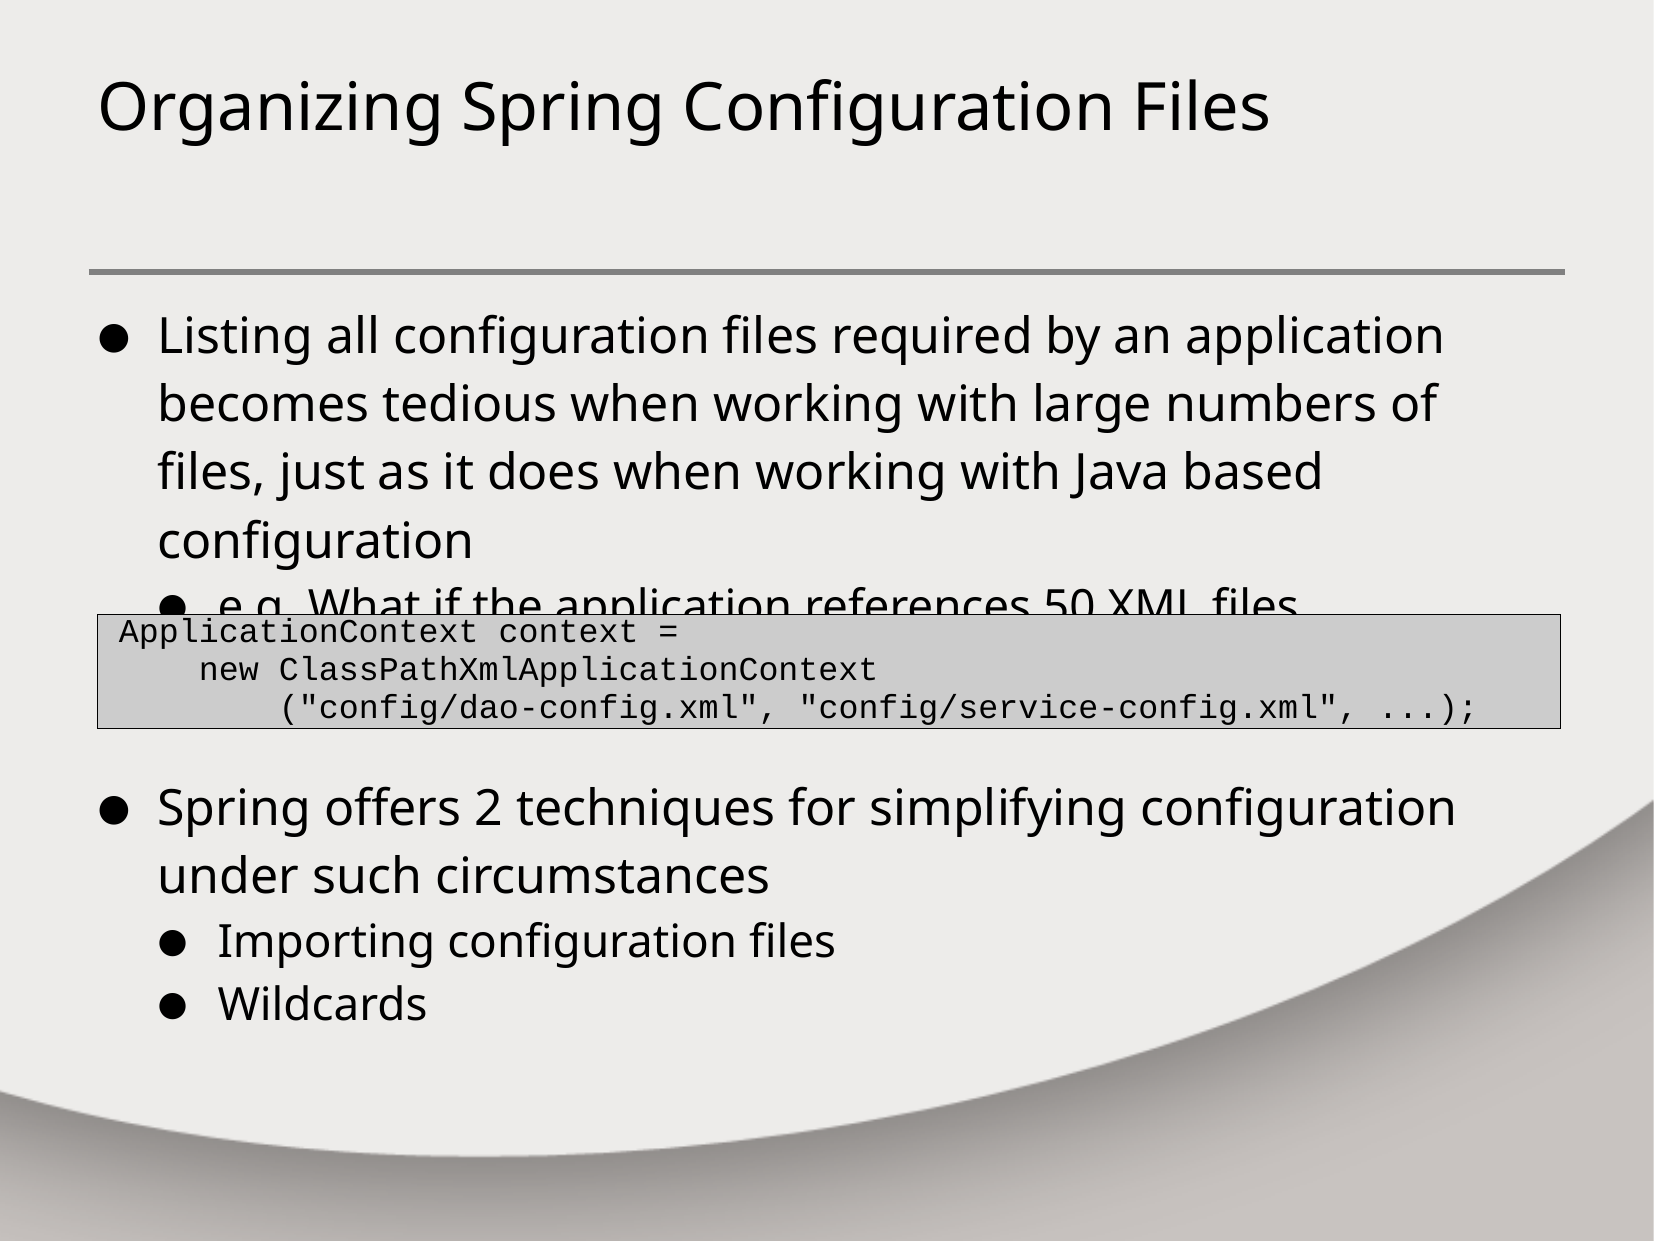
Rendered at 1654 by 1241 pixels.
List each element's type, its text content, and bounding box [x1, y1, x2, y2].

picture [0, 0, 1654, 1241]
list Listing all configuration files required by an application becomes tedious when working with large numbers of files, just as it does when working with Java based configuration e.g. What if the application references 50 XML files Spring offers 2 techniques for simplifying configuration under such circumstances Importing configuration files Wildcards [97, 300, 1561, 614]
text_box ApplicationContext context = new ClassPathXmlApplicationContext ("config/dao-config.xml", "config/service-config.xml", ...); [97, 614, 1561, 729]
title Organizing Spring Configuration Files [97, 75, 1561, 226]
list Listing all configuration files required by an application becomes tedious when working with large numbers of files, just as it does when working with Java based configuration e.g. What if the application references 50 XML files Spring offers 2 techniques for simplifying configuration under such circumstances Importing configuration files Wildcards [97, 729, 1561, 1163]
